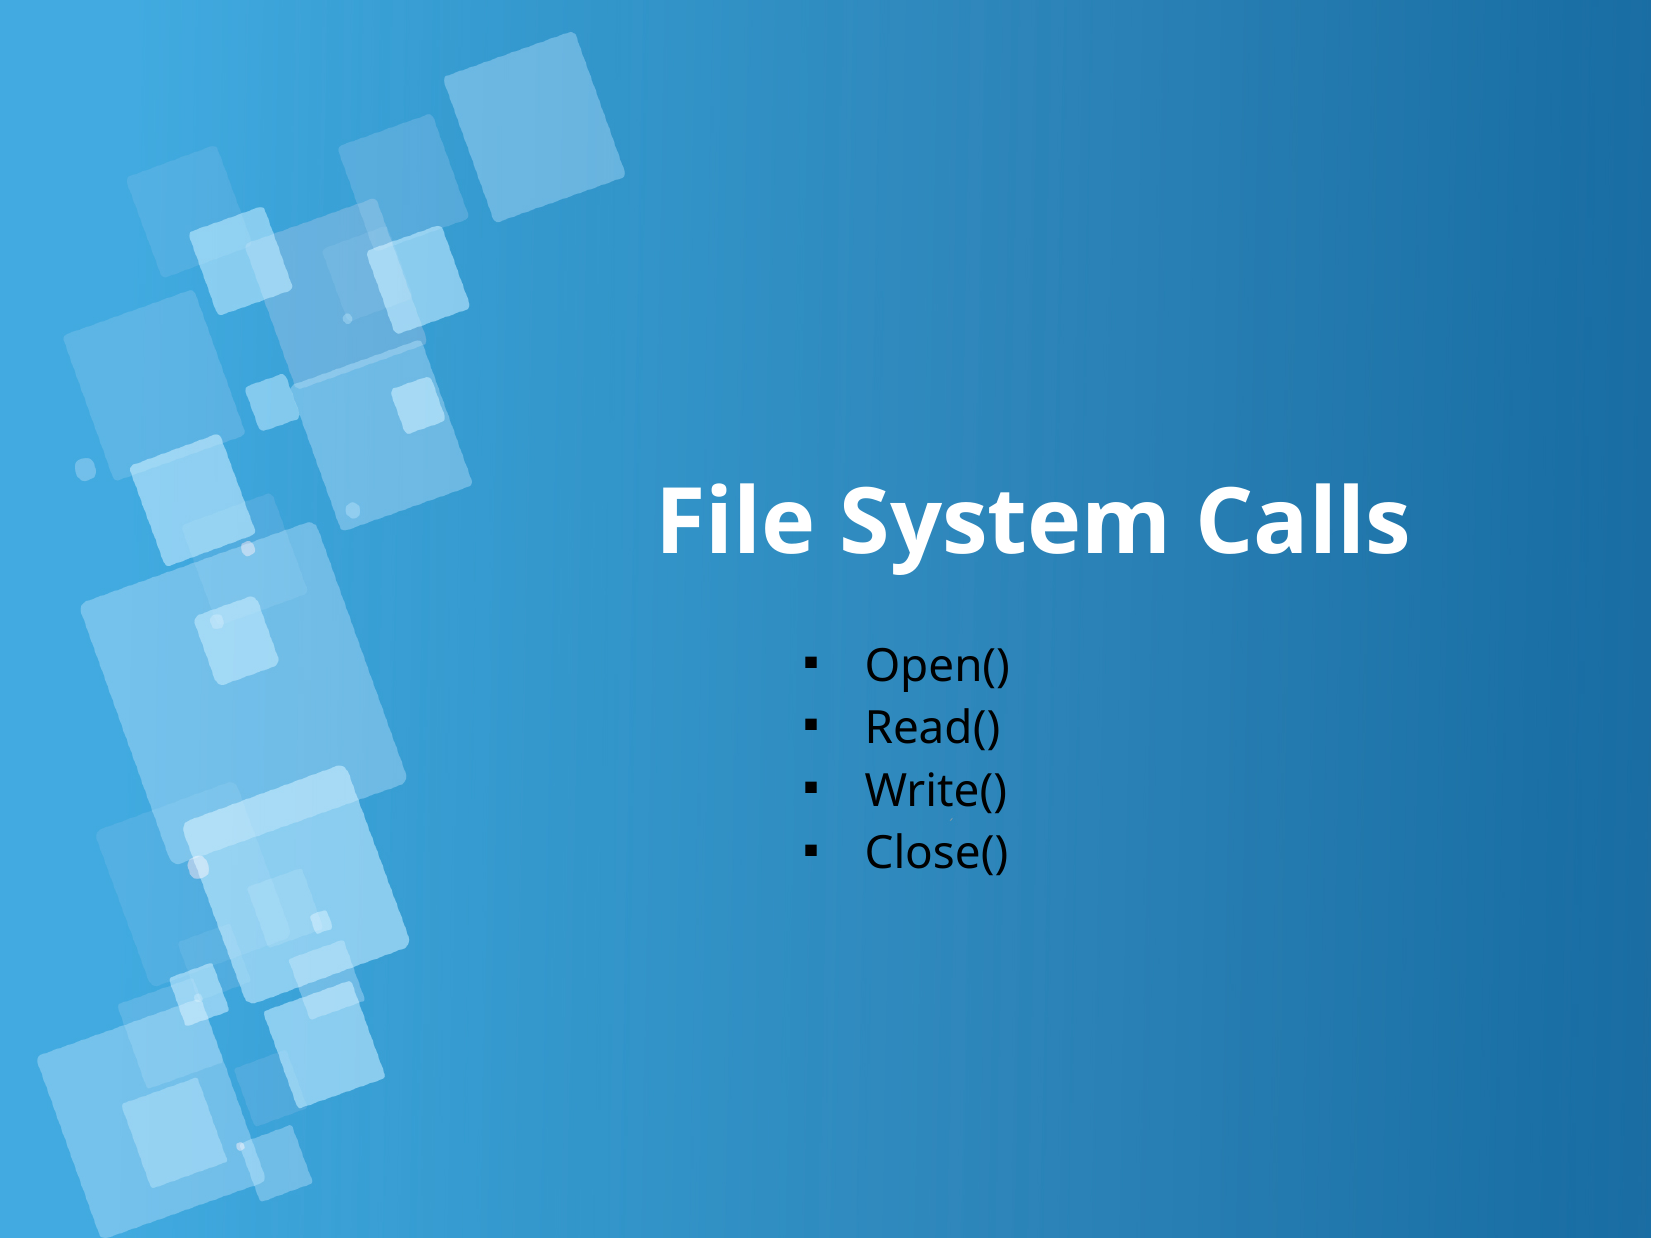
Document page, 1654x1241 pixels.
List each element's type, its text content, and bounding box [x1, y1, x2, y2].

list Open() Read() Write() Close() [805, 632, 1497, 846]
title File System Calls [570, 407, 1497, 630]
picture [0, 0, 1651, 1238]
